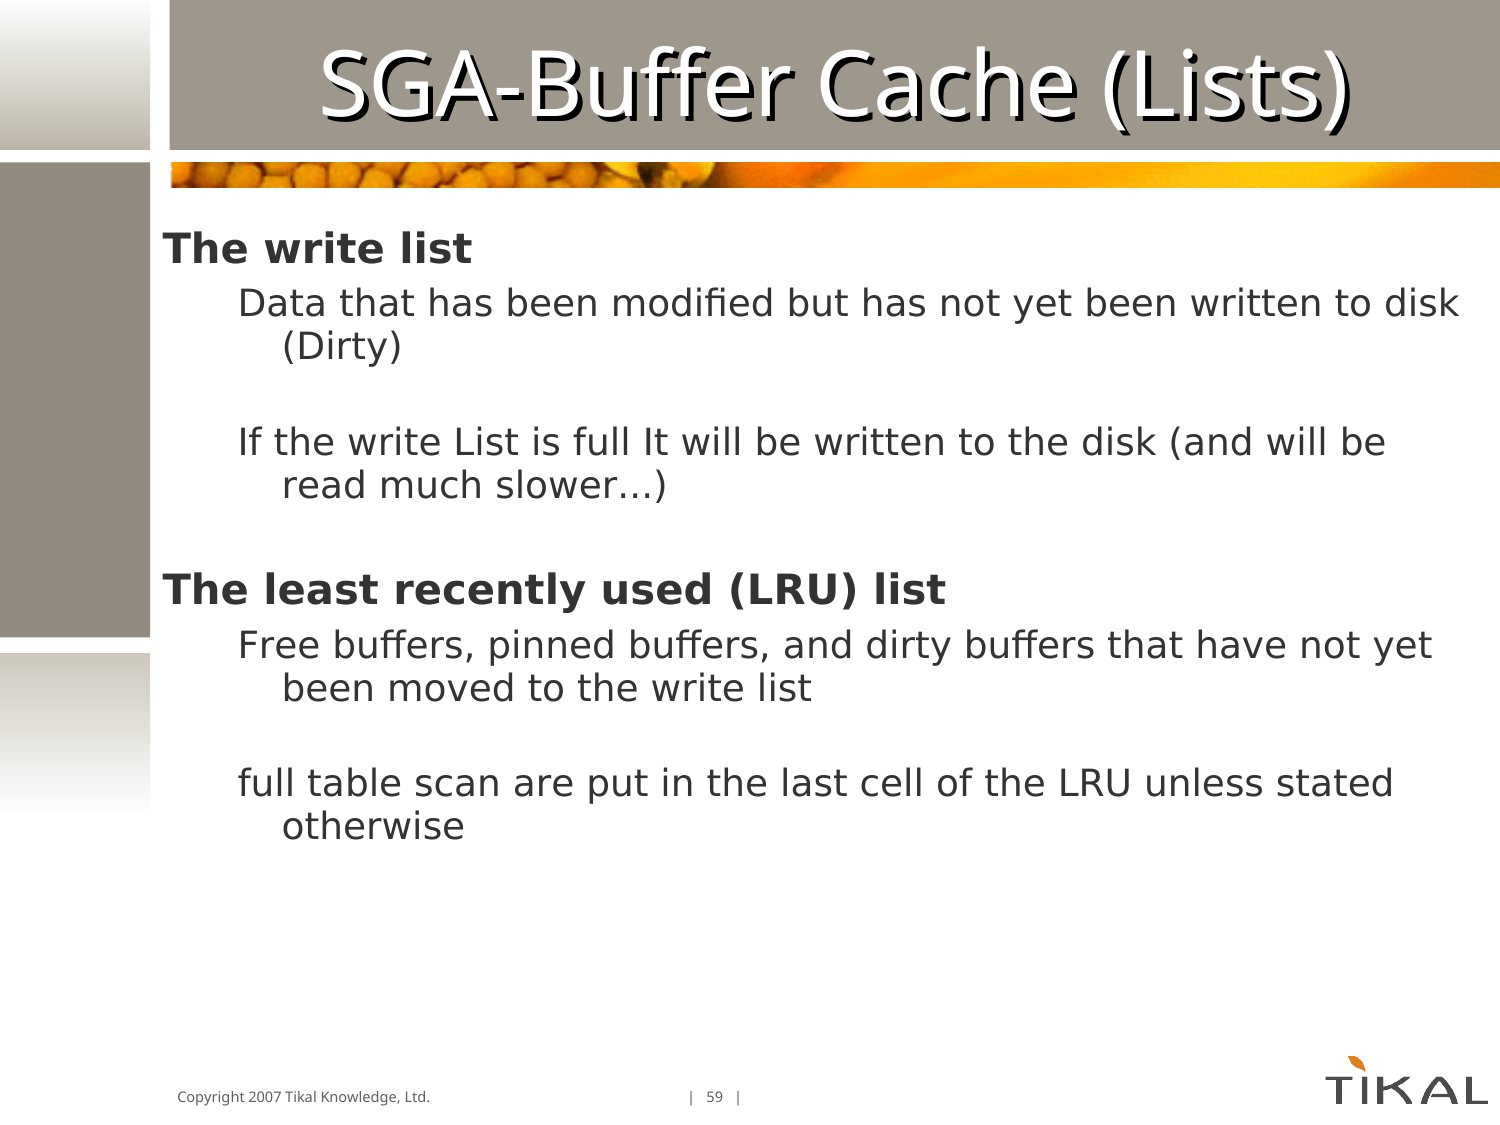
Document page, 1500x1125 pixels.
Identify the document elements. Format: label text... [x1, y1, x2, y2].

picture [1312, 1034, 1500, 1125]
title SGA-Buffer Cache (Lists) [169, 0, 1499, 192]
list The write list Data that has been modified but has not yet been written to disk (Dirty) If the write List is full It will be written to the disk (and will be read much slower...) The least recently used (LRU) list Free buffers, pinned buffers, and dirty buffers that have not yet been moved to the write list full table scan are put in the last cell of the LRU unless stated otherwise [162, 224, 1473, 1021]
